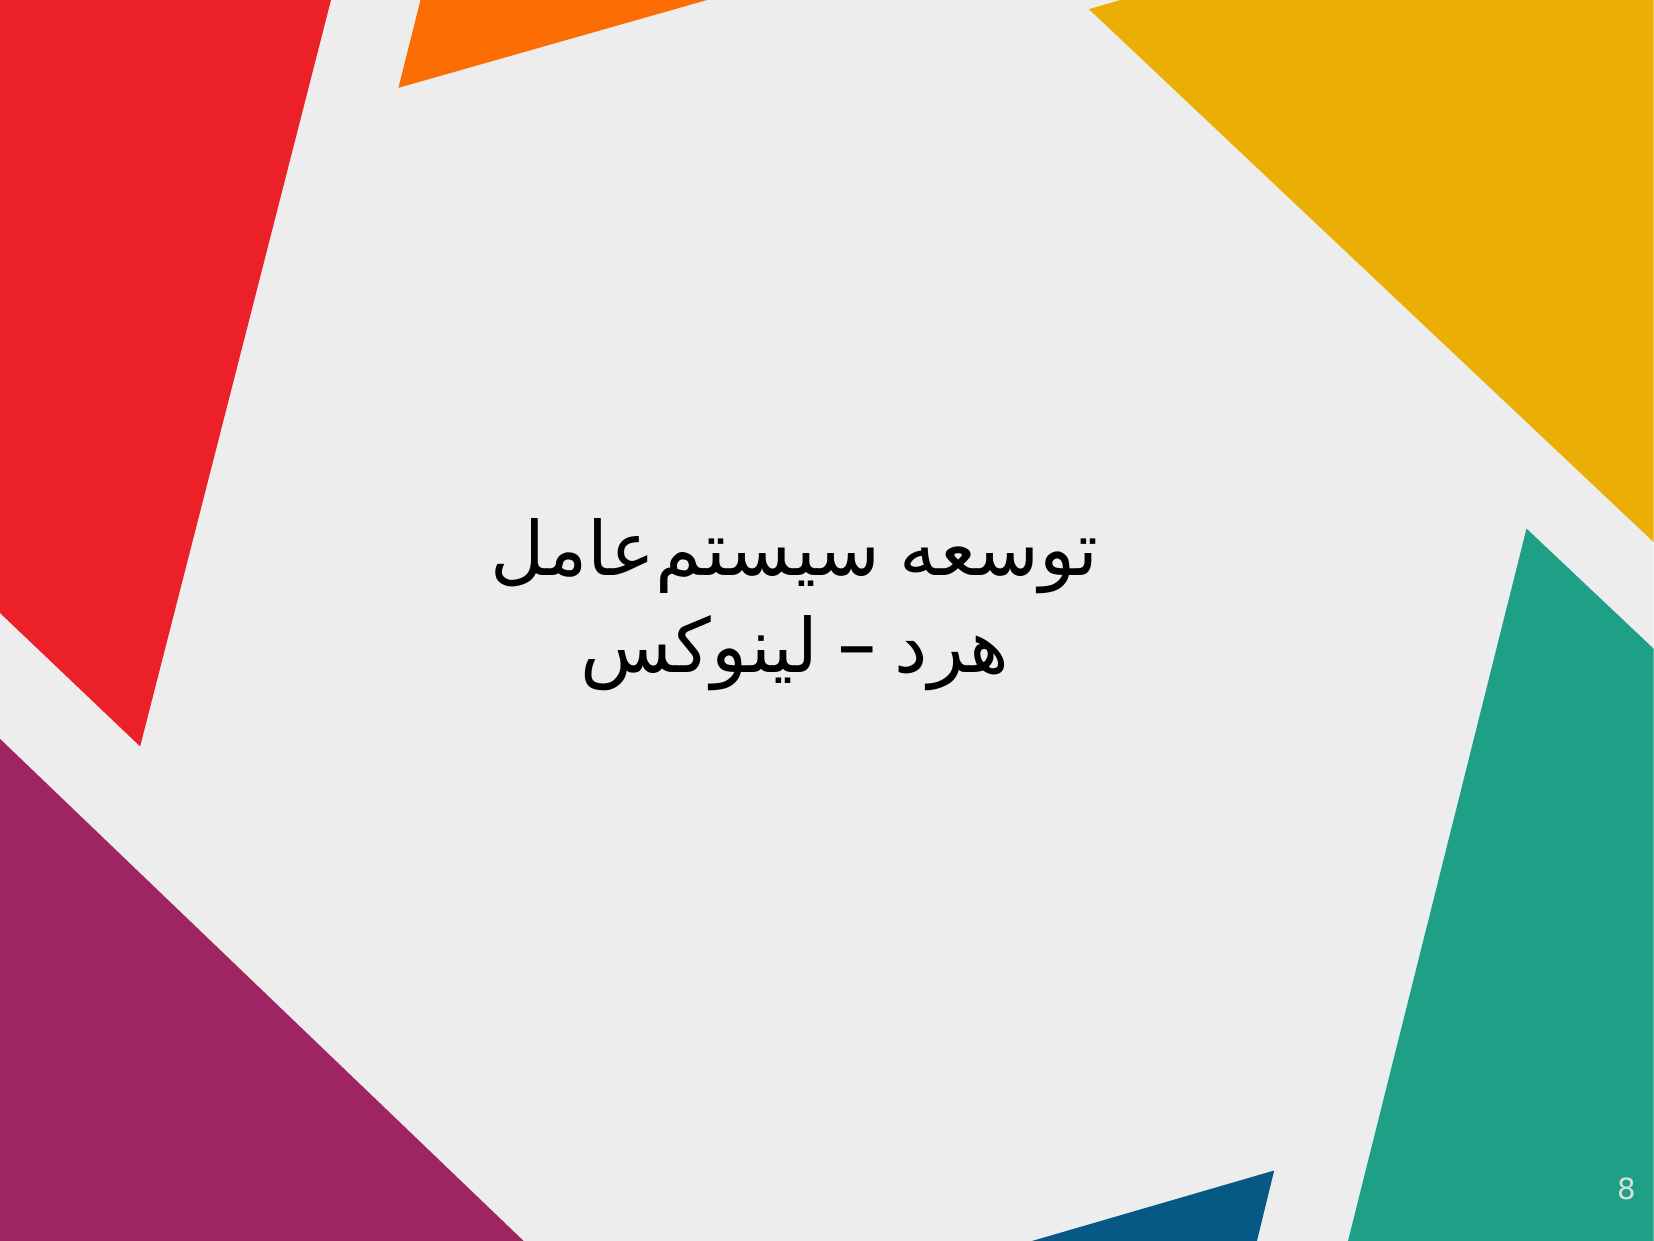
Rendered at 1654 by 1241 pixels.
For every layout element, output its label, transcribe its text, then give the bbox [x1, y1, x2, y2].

text_box توسعه سیستم‌عامل هرد – لینوکس [240, 500, 1351, 991]
